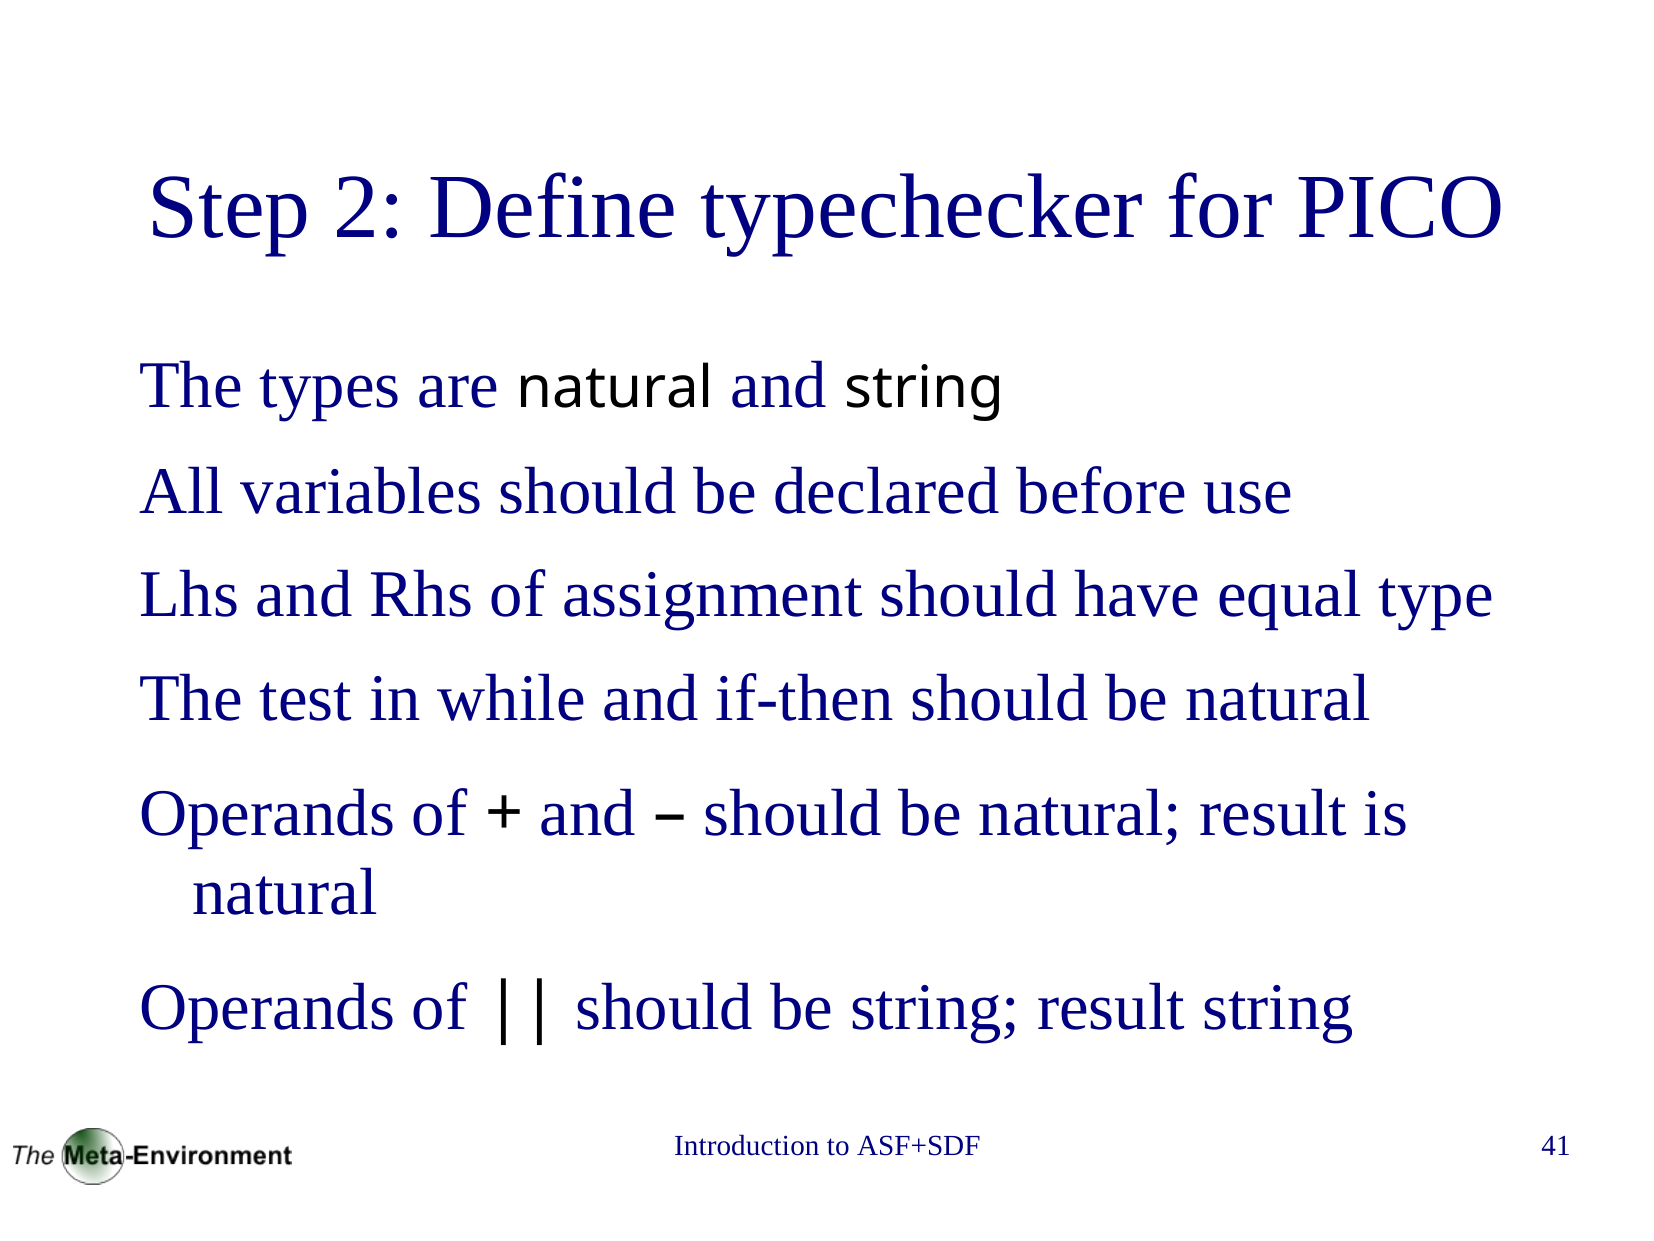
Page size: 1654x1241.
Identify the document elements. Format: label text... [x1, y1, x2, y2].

list The types are natural and string All variables should be declared before use Lhs and Rhs of assignment should have equal type The test in while and if-then should be natural Operands of + and – should be natural; result is natural Operands of || should be string; result string [121, 344, 1534, 1164]
picture [13, 1128, 292, 1185]
title Step 2: Define typechecker for PICO [121, 102, 1534, 311]
